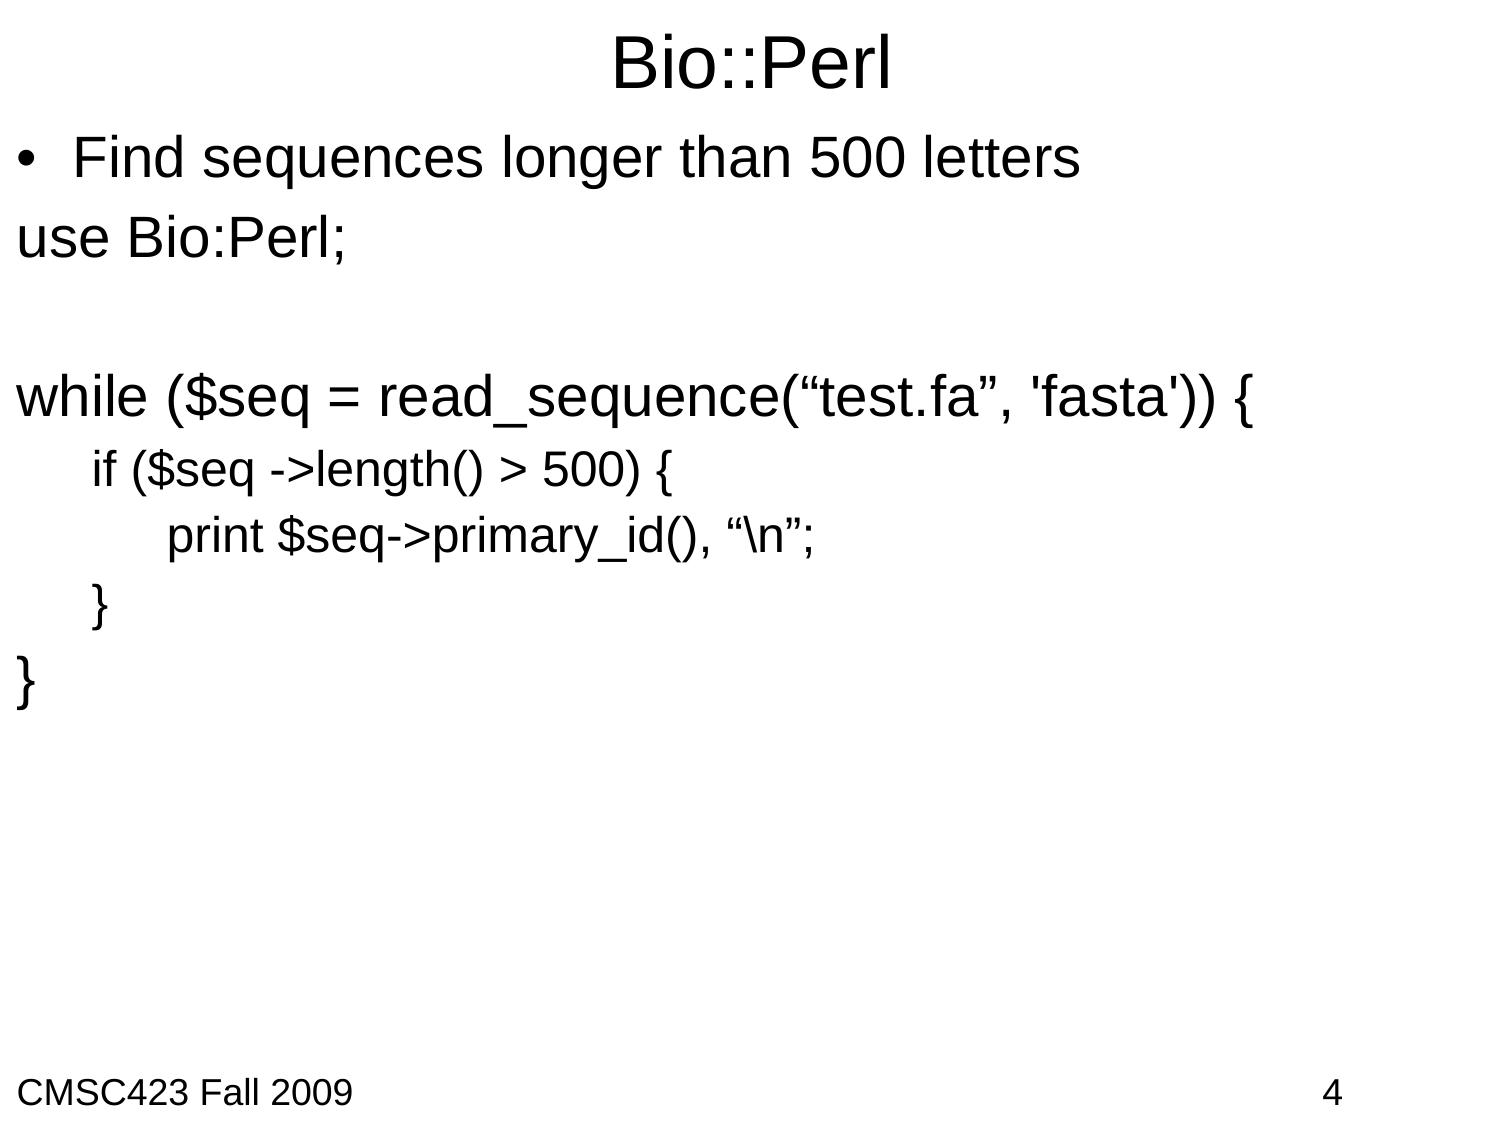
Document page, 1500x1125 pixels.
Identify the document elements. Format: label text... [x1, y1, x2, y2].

title Bio::Perl [19, 9, 1485, 116]
list Find sequences longer than 500 letters use Bio:Perl; while ($seq = read_sequence(“test.fa”, 'fasta')) { if ($seq ->length() > 500) { print $seq->primary_id(), “\n”; } } [16, 124, 1485, 1057]
